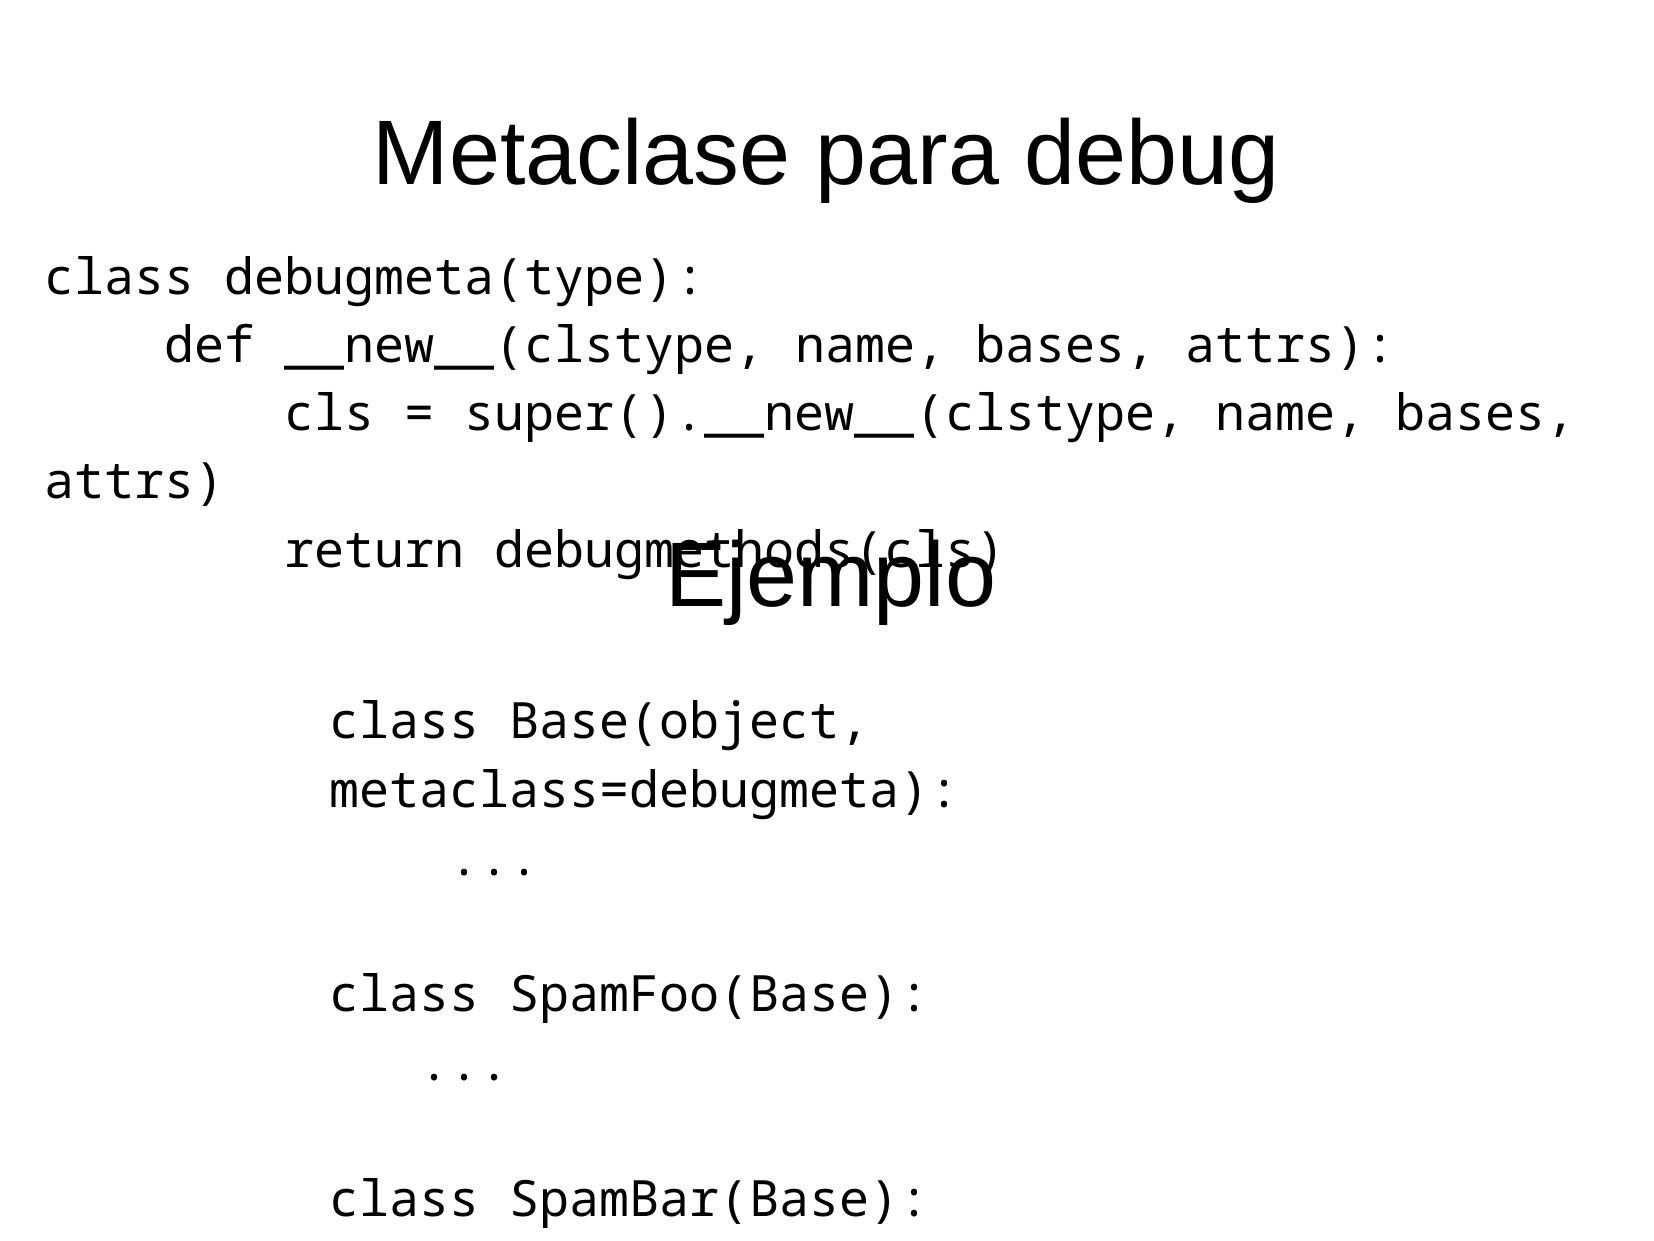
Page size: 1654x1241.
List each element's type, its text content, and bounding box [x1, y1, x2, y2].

title Ejemplo [86, 471, 1576, 679]
text_box class Base(object, metaclass=debugmeta): ... class SpamFoo(Base): ... class SpamBar(Base): ... [315, 678, 1516, 1149]
text_box class debugmeta(type): def __new__(clstype, name, bases, attrs): cls = super().__new__(clstype, name, bases, attrs) return debugmethods(cls) [30, 233, 1654, 449]
title Metaclase para debug [82, 49, 1571, 233]
